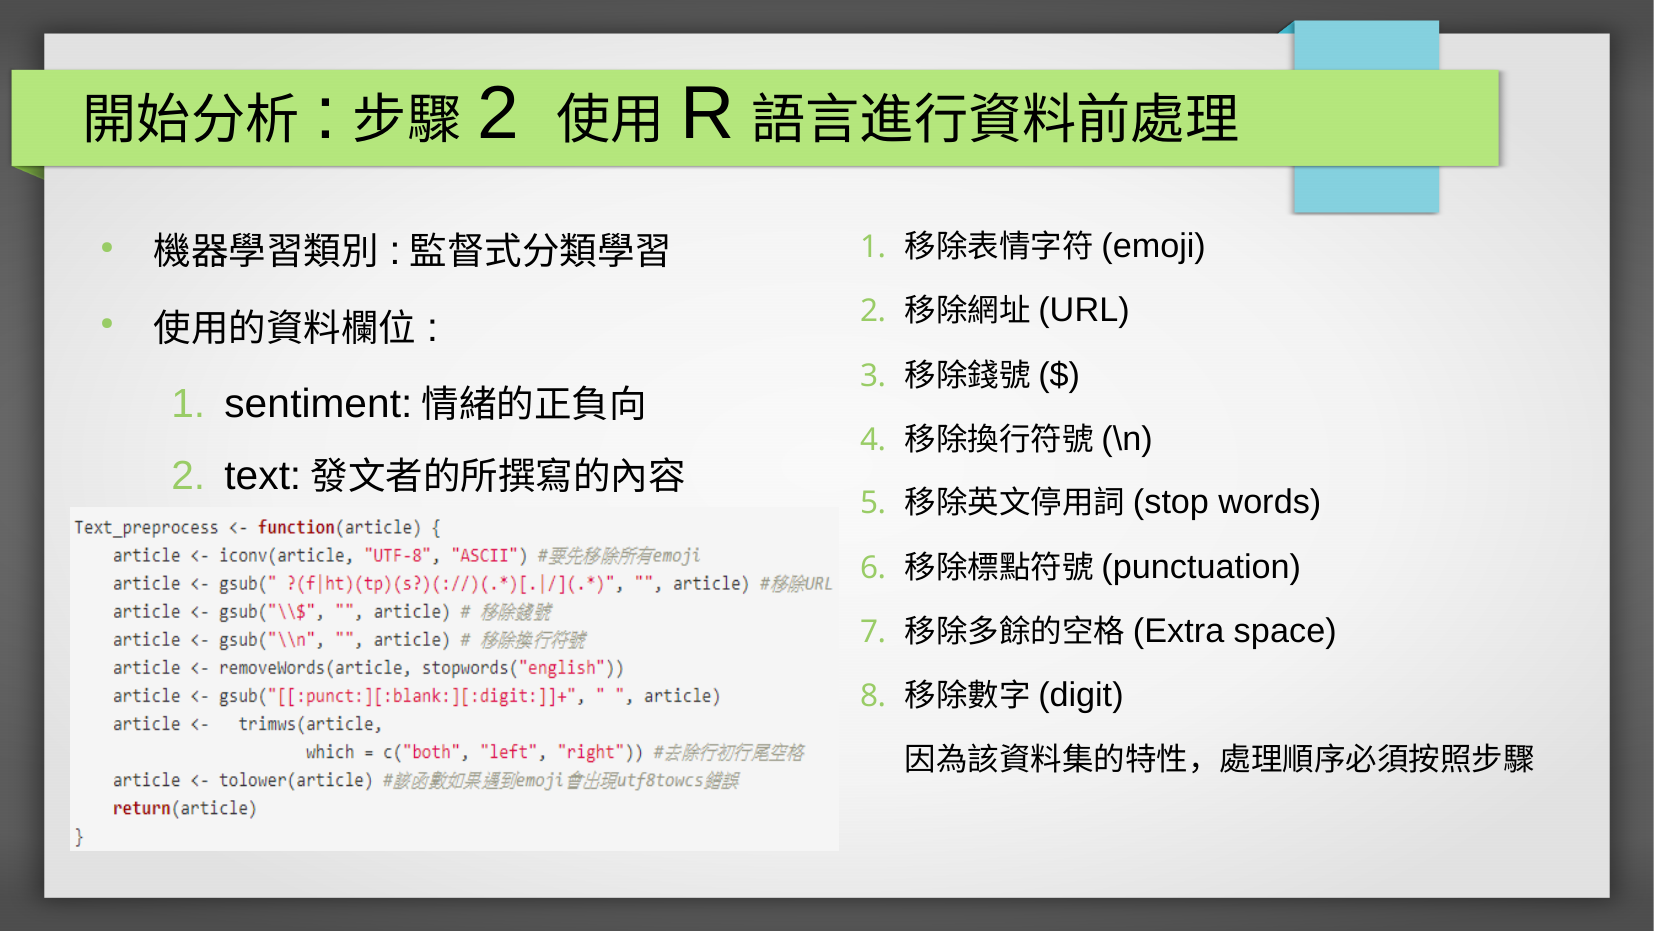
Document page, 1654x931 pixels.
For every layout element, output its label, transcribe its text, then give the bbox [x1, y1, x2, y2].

picture [0, 0, 1654, 931]
list 移除表情字符(emoji) 移除網址(URL) 移除錢號($) 移除換行符號(\n) 移除英文停用詞(stop words) 移除標點符號(punctuation) 移除多餘的空格(Extra space) 移除數字(digit) 因為該資料集的特性，處理順序必須按照步驟 [845, 221, 1572, 782]
title 開始分析:步驟2 使用R語言進行資料前處理 [82, 70, 1264, 160]
list 機器學習類別:監督式分類學習 使用的資料欄位: sentiment:情緒的正負向 text:發文者的所撰寫的內容 [82, 221, 809, 507]
